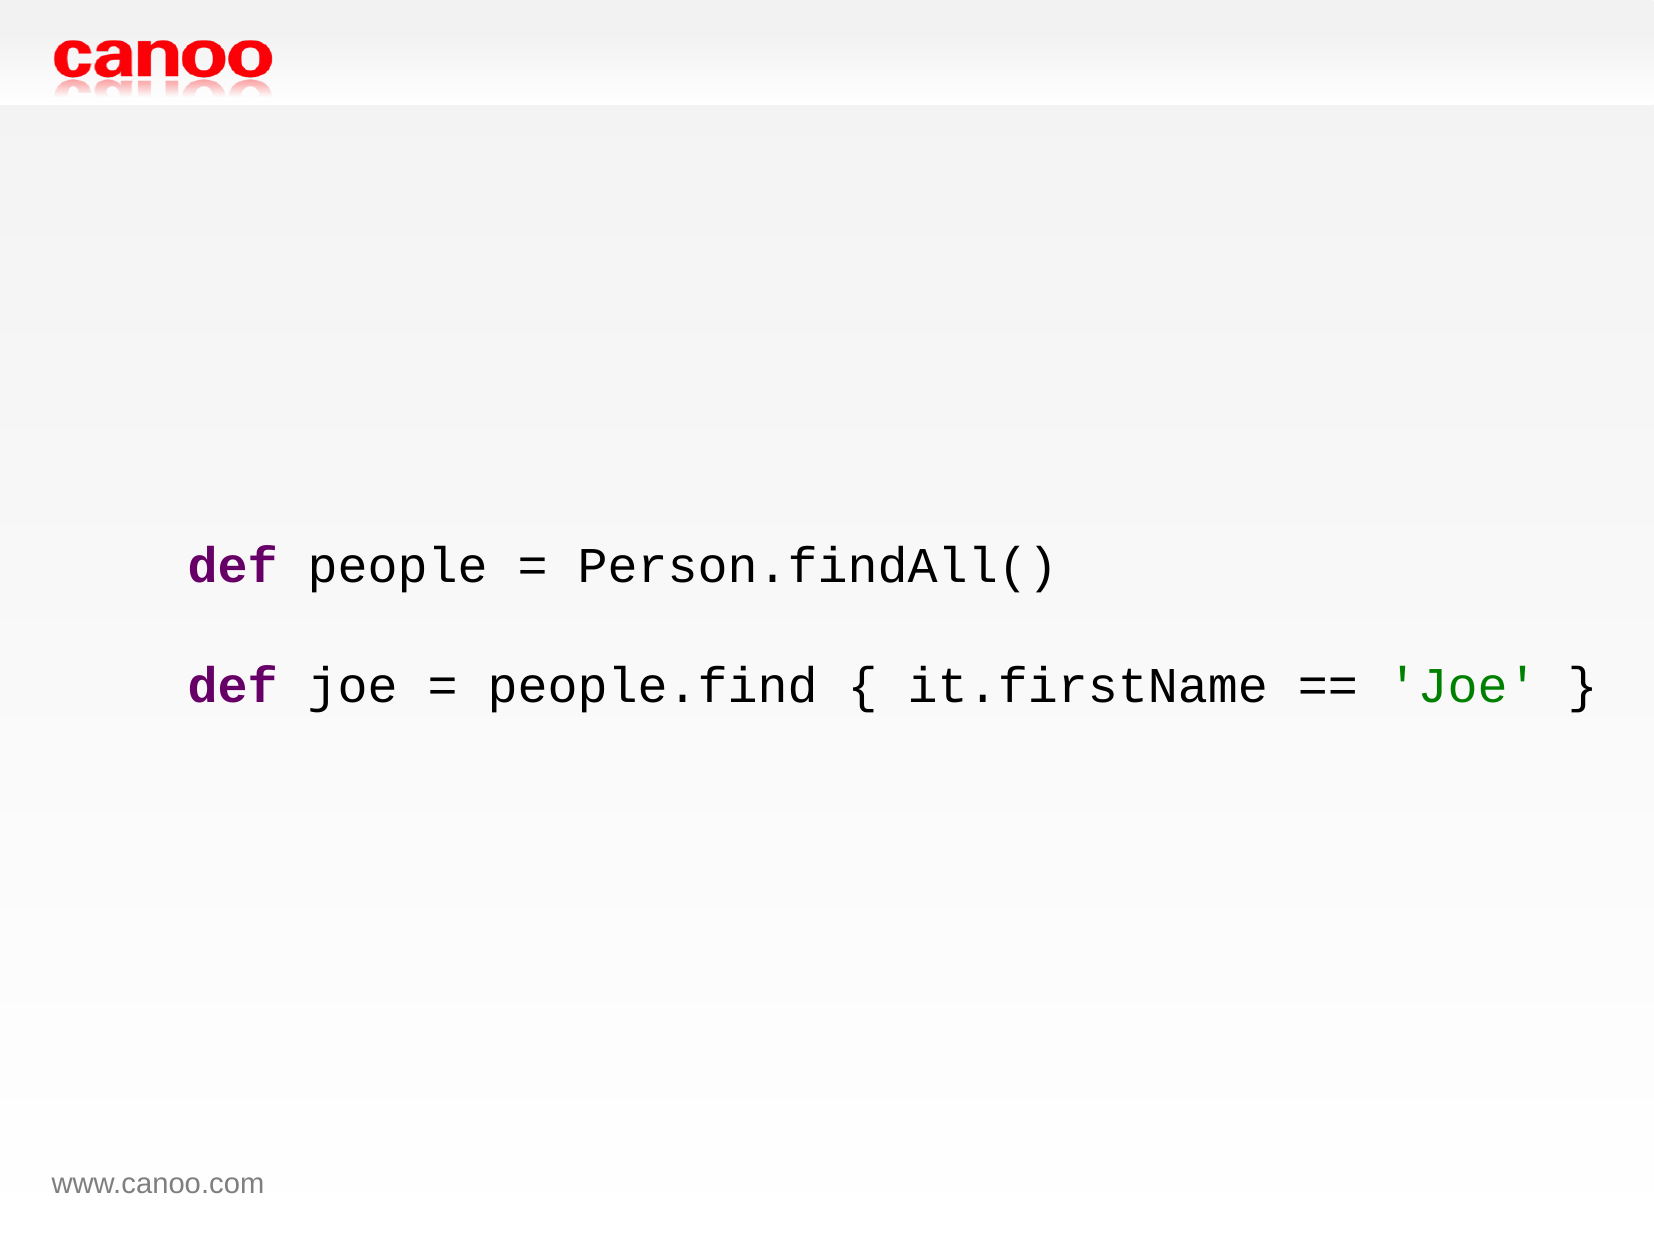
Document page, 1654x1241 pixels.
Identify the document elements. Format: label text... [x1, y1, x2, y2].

picture [51, 37, 273, 119]
text_box def people = Person.findAll() def joe = people.find { it.firstName == 'Joe' } [187, 145, 1609, 1100]
